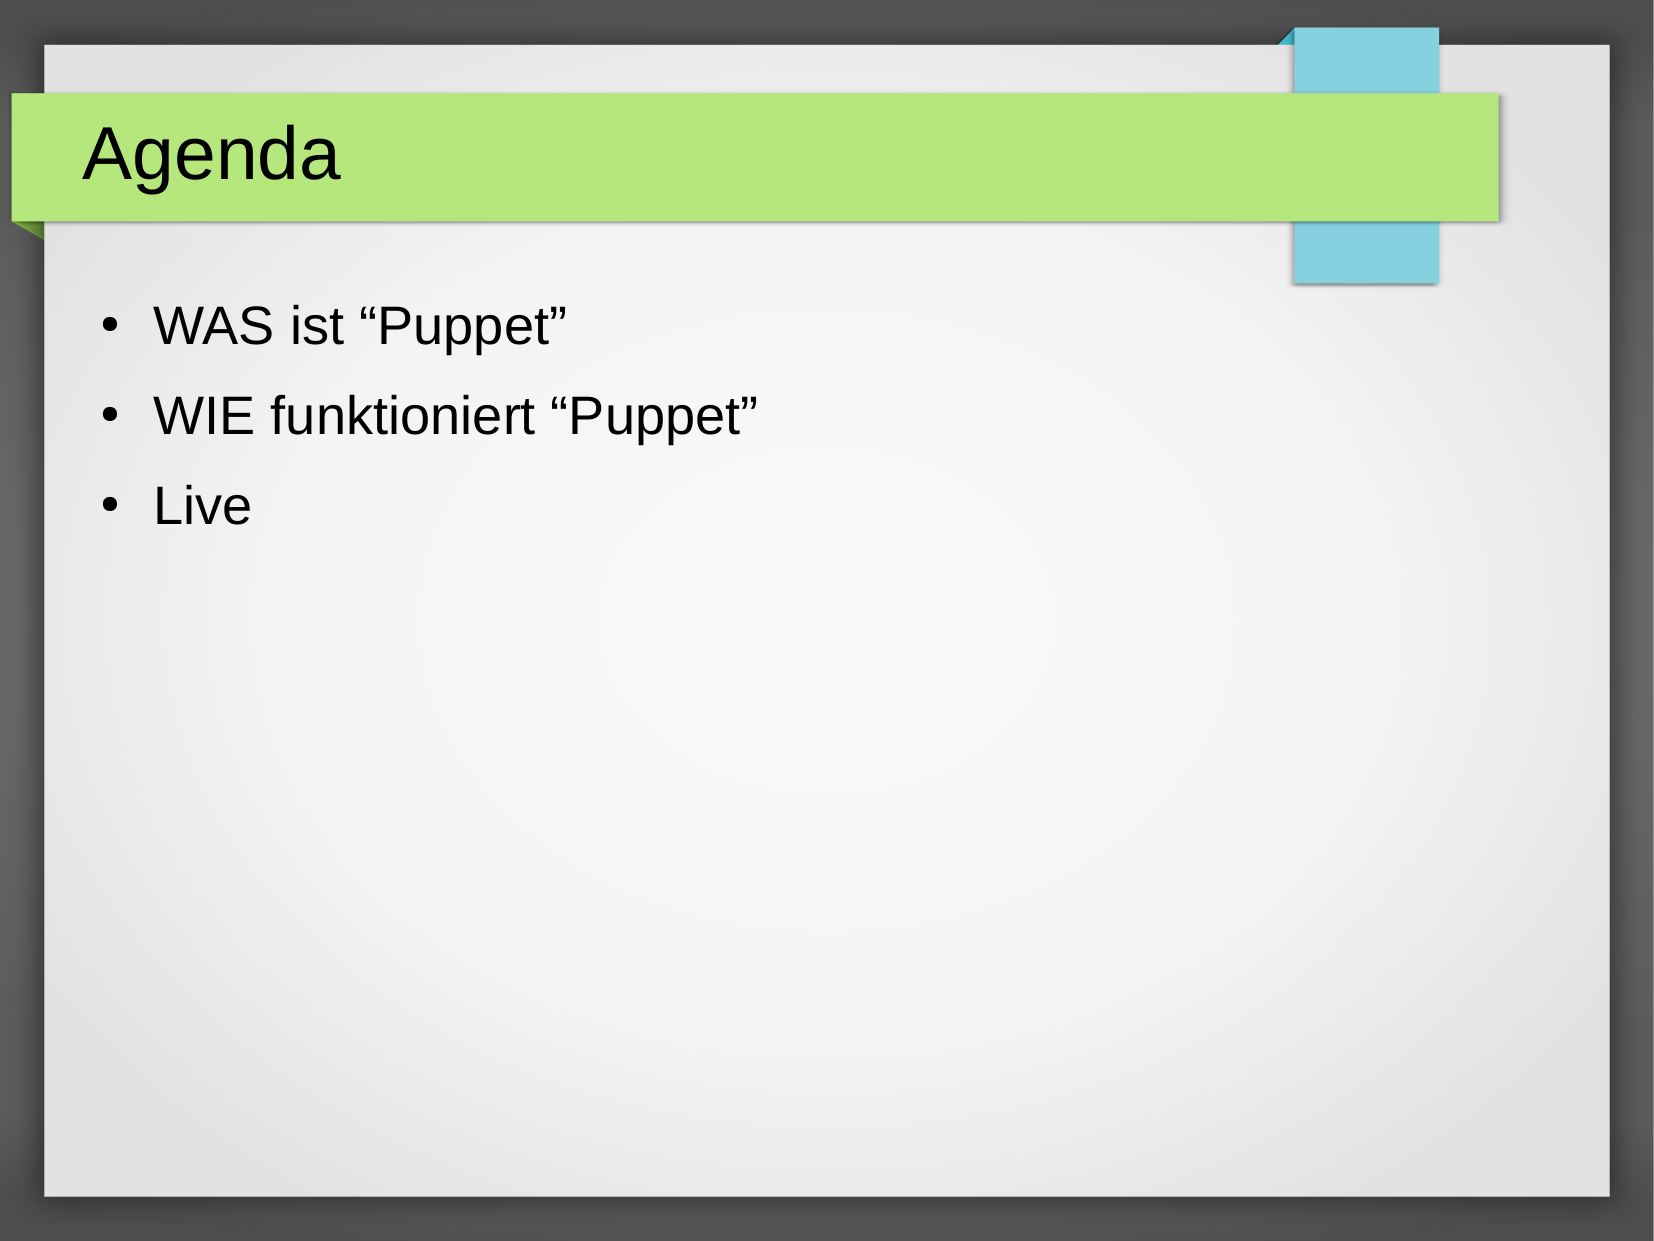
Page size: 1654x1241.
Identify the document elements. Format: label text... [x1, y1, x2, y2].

picture [0, 0, 1654, 1241]
title Agenda [82, 94, 1264, 213]
list WAS ist “Puppet” WIE funktioniert “Puppet” Live [82, 295, 1571, 1015]
